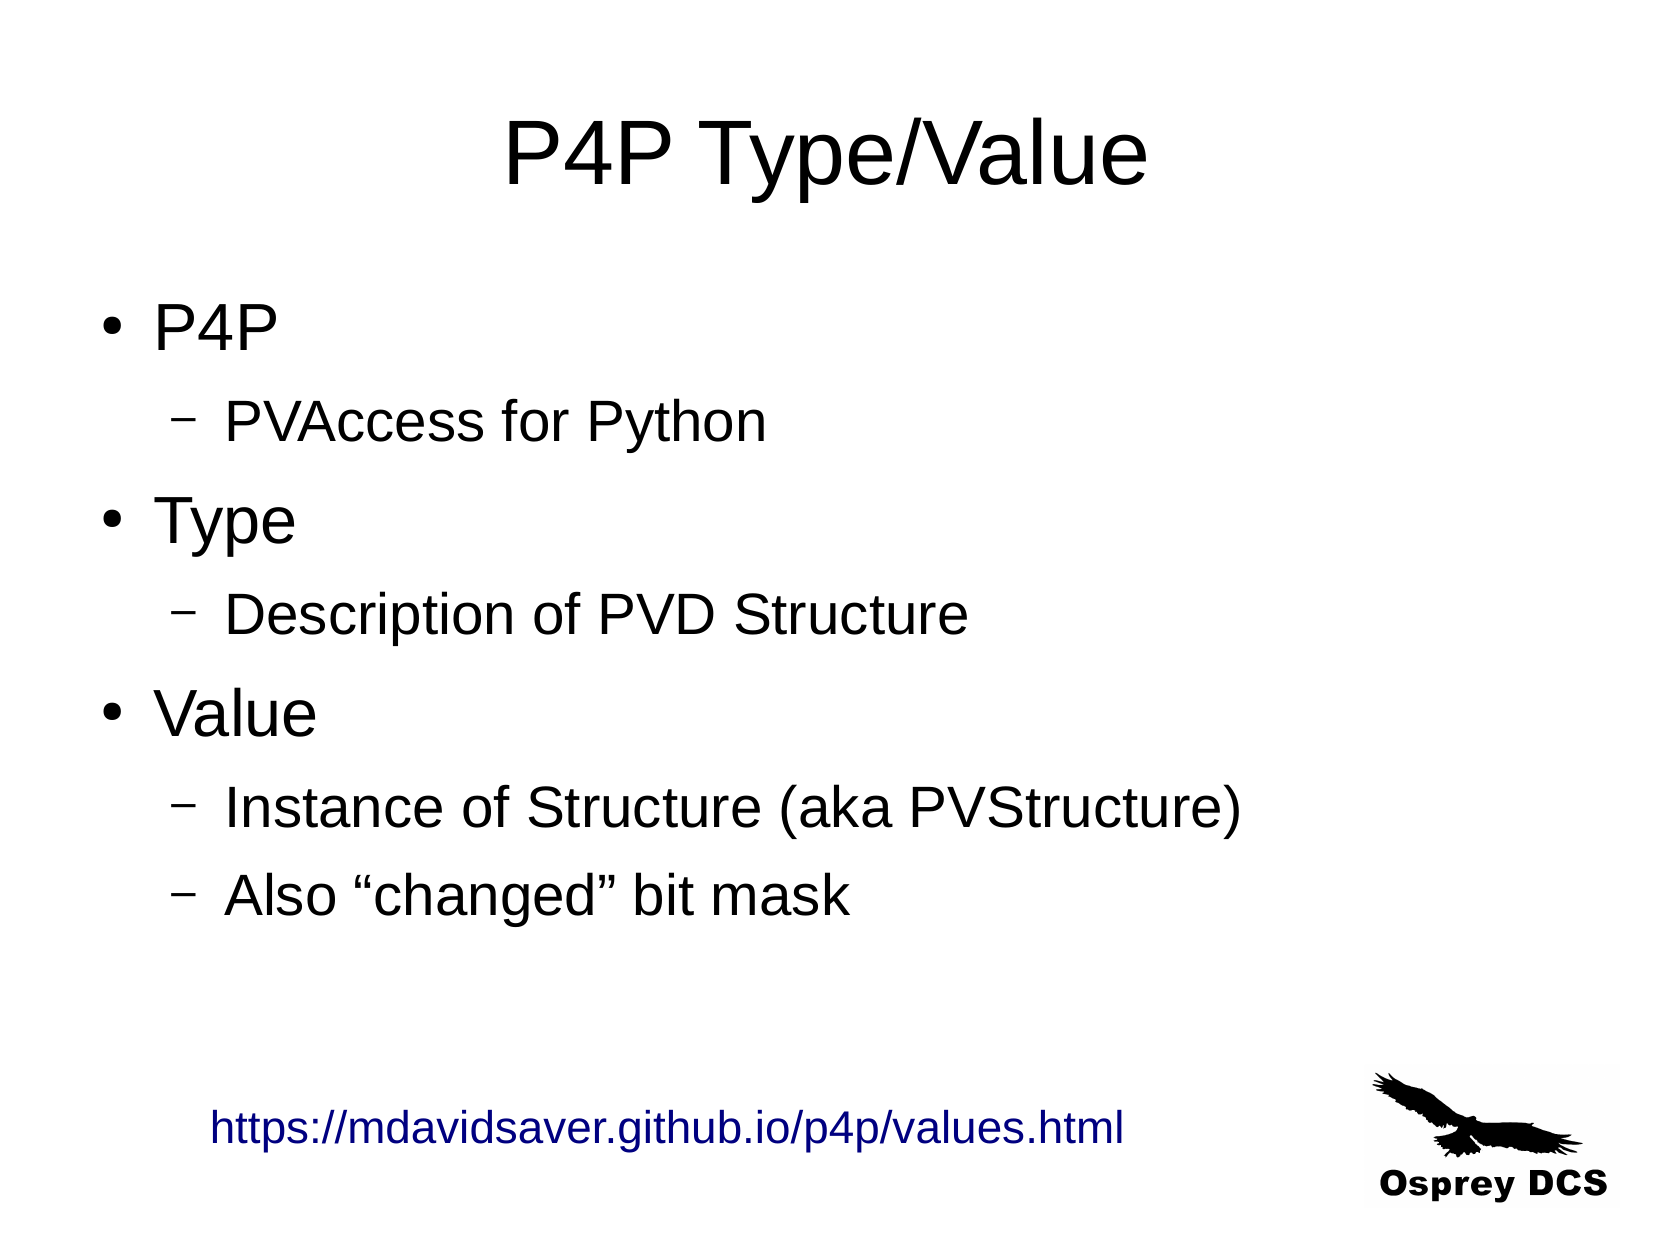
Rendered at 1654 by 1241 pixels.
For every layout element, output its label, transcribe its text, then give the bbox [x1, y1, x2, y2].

list P4P PVAccess for Python Type Description of PVD Structure Value Instance of Structure (aka PVStructure) Also “changed” bit mask [82, 290, 1571, 1010]
text_box https://mdavidsaver.github.io/p4p/values.html [195, 1095, 1140, 1162]
picture [1364, 1064, 1620, 1208]
title P4P Type/Value [82, 49, 1571, 257]
